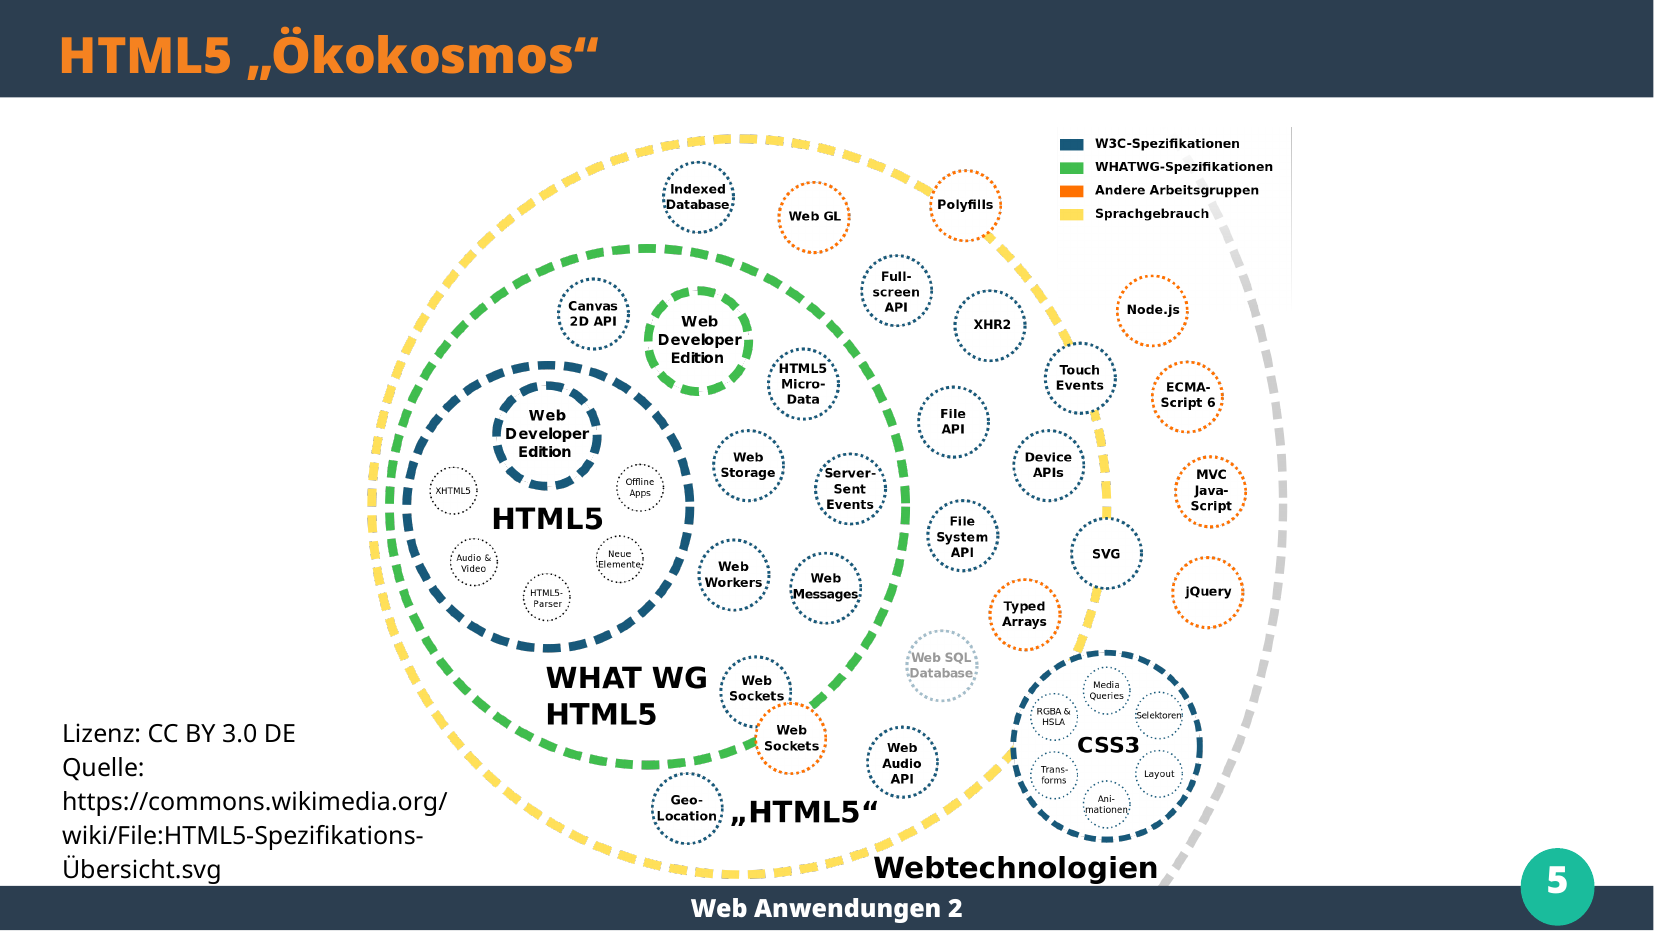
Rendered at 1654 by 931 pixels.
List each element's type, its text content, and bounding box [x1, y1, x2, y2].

title HTML5 „Ökokosmos“ [59, 8, 1595, 89]
text_box Lizenz: CC BY 3.0 DE Quelle: https://commons.wikimedia.org/wiki/File:HTML5-Spezifikations-Übersicht.svg [47, 708, 473, 870]
picture [360, 127, 1293, 886]
